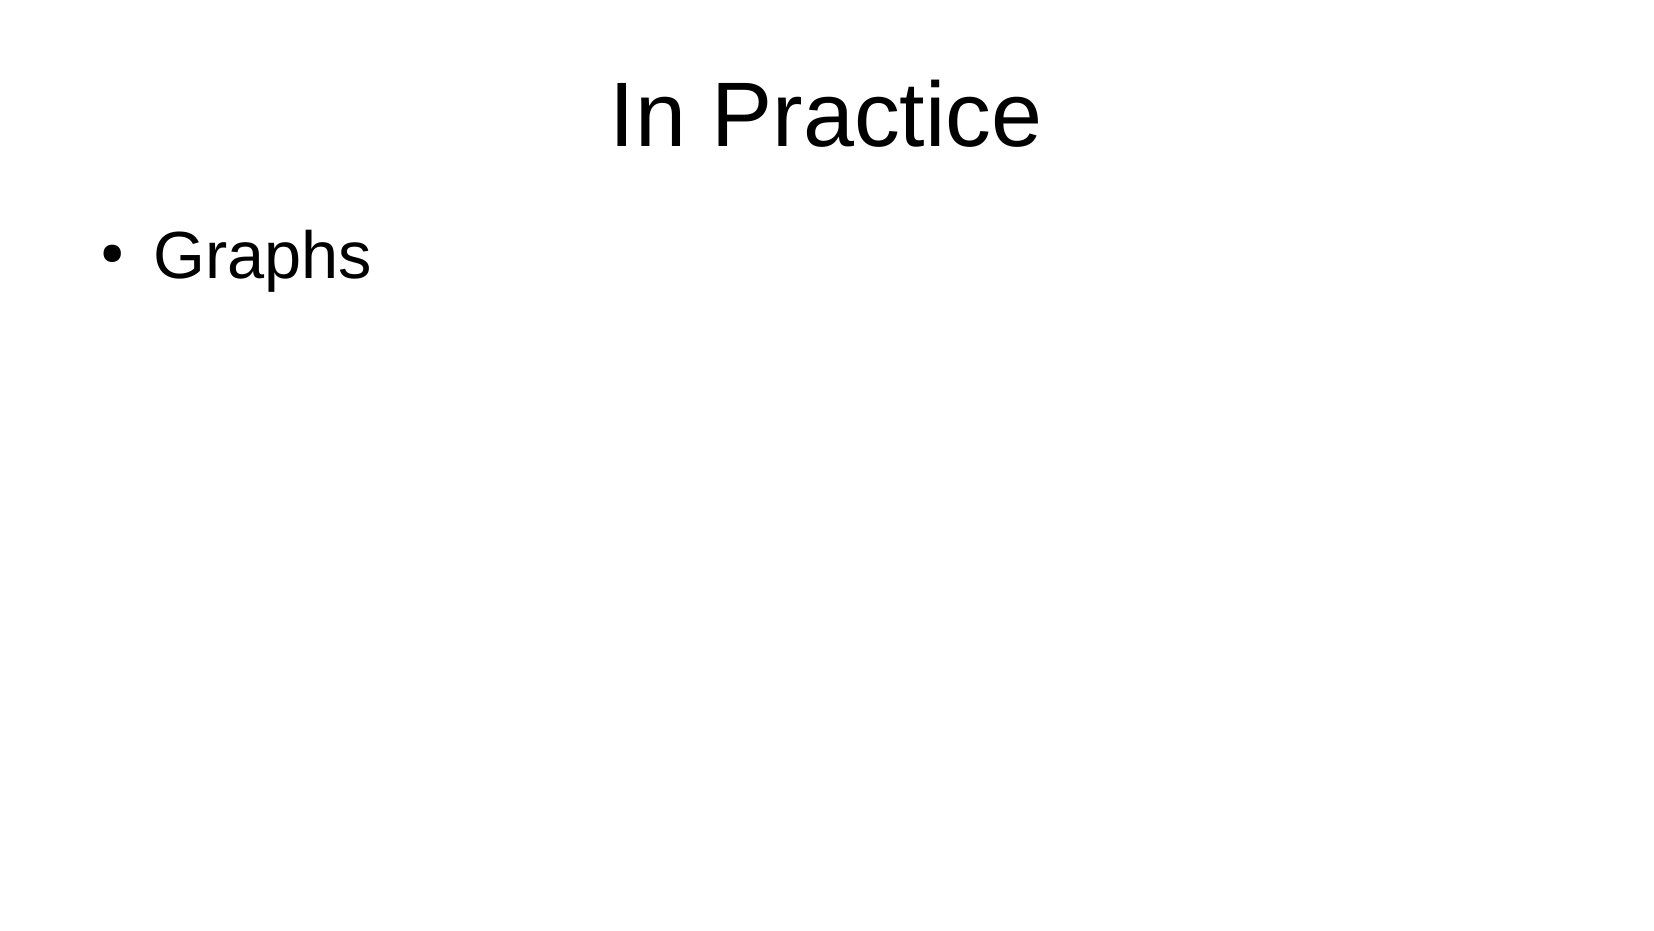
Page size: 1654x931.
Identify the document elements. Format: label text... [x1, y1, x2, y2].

list Graphs [82, 217, 1571, 758]
title In Practice [82, 37, 1571, 193]
